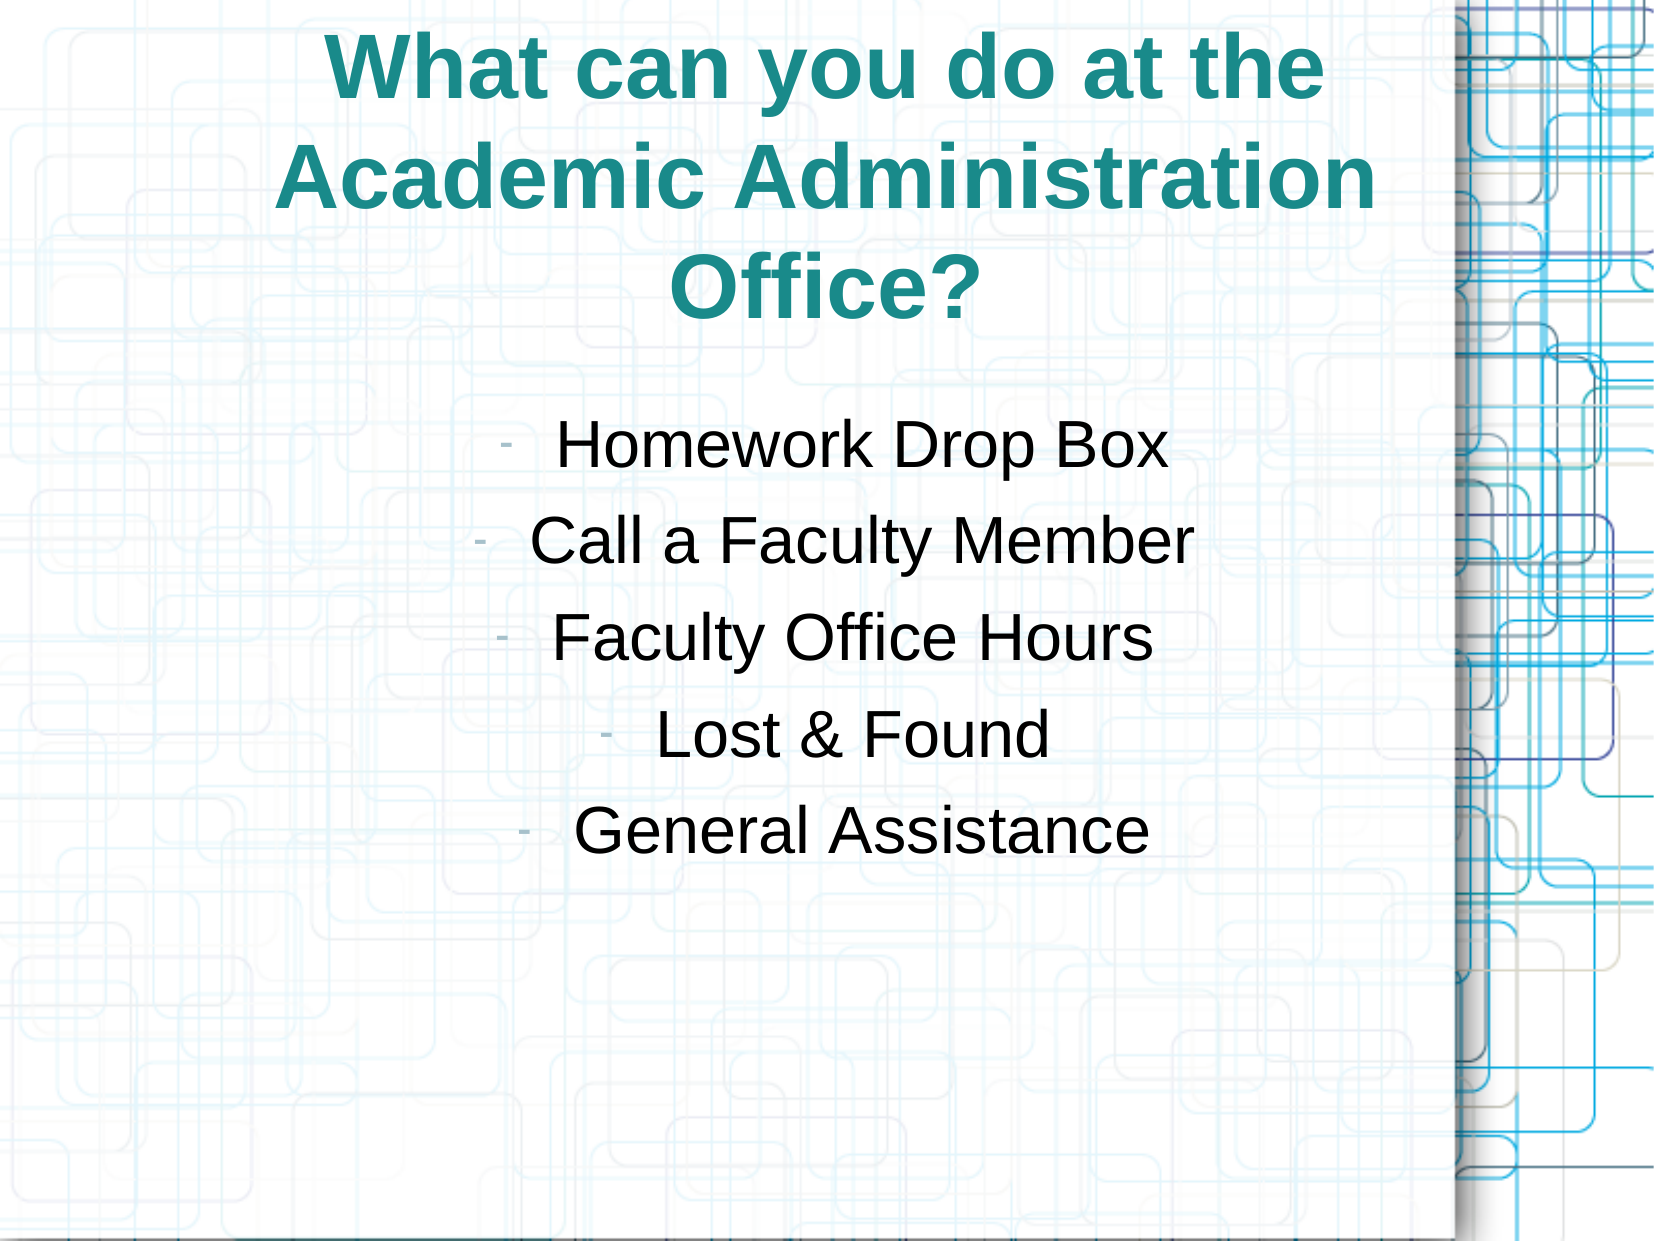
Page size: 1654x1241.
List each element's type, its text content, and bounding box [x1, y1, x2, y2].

title What can you do at the Academic Administration Office? [123, 0, 1530, 345]
picture [0, 0, 1654, 1241]
list Homework Drop Box Call a Faculty Member Faculty Office Hours Lost & Found General Assistance [131, 392, 1538, 1241]
